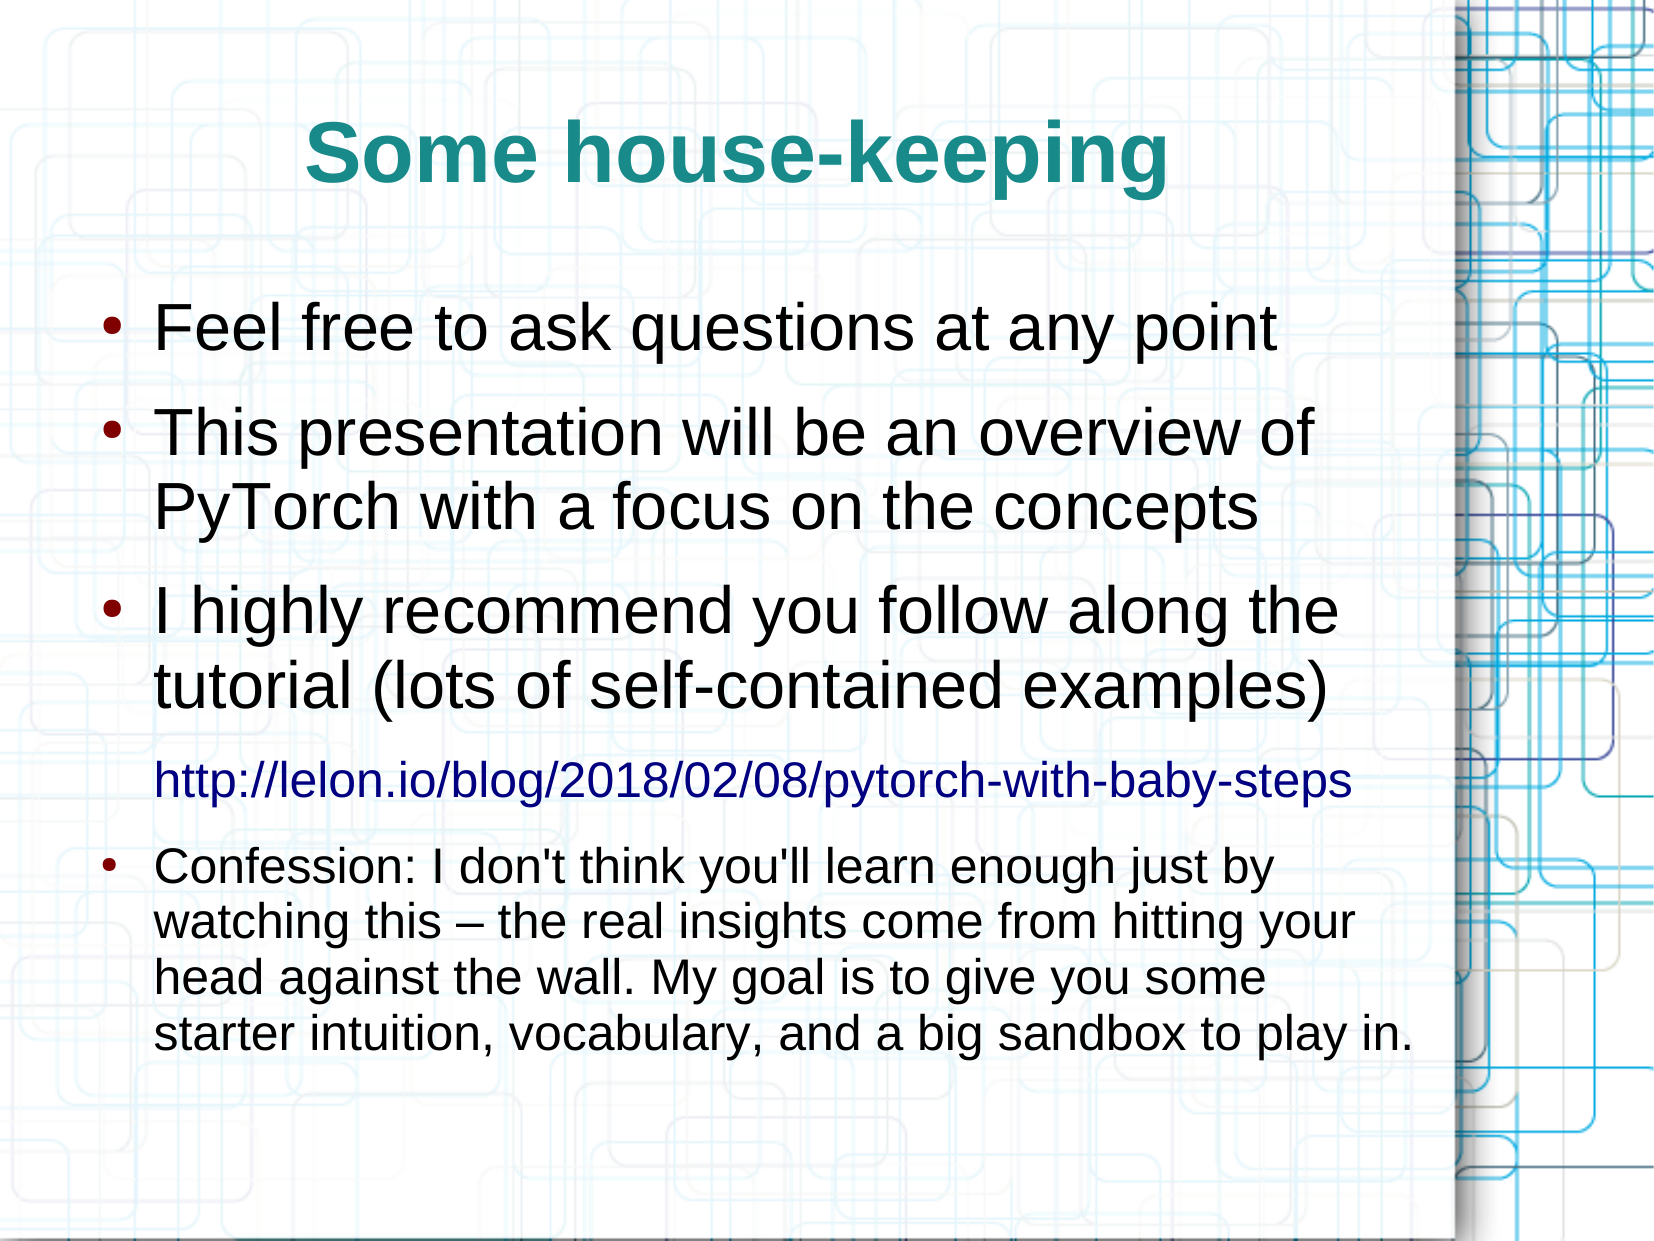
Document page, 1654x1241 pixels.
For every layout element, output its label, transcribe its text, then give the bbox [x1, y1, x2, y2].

list Feel free to ask questions at any point This presentation will be an overview of PyTorch with a focus on the concepts I highly recommend you follow along the tutorial (lots of self-contained examples) http://lelon.io/blog/2018/02/08/pytorch-with-baby-steps Confession: I don't think you'll learn enough just by watching this – the real insights come from hitting your head against the wall. My goal is to give you some starter intuition, vocabulary, and a big sandbox to play in. [82, 290, 1418, 1109]
picture [0, 0, 1654, 1241]
title Some house-keeping [59, 49, 1418, 257]
